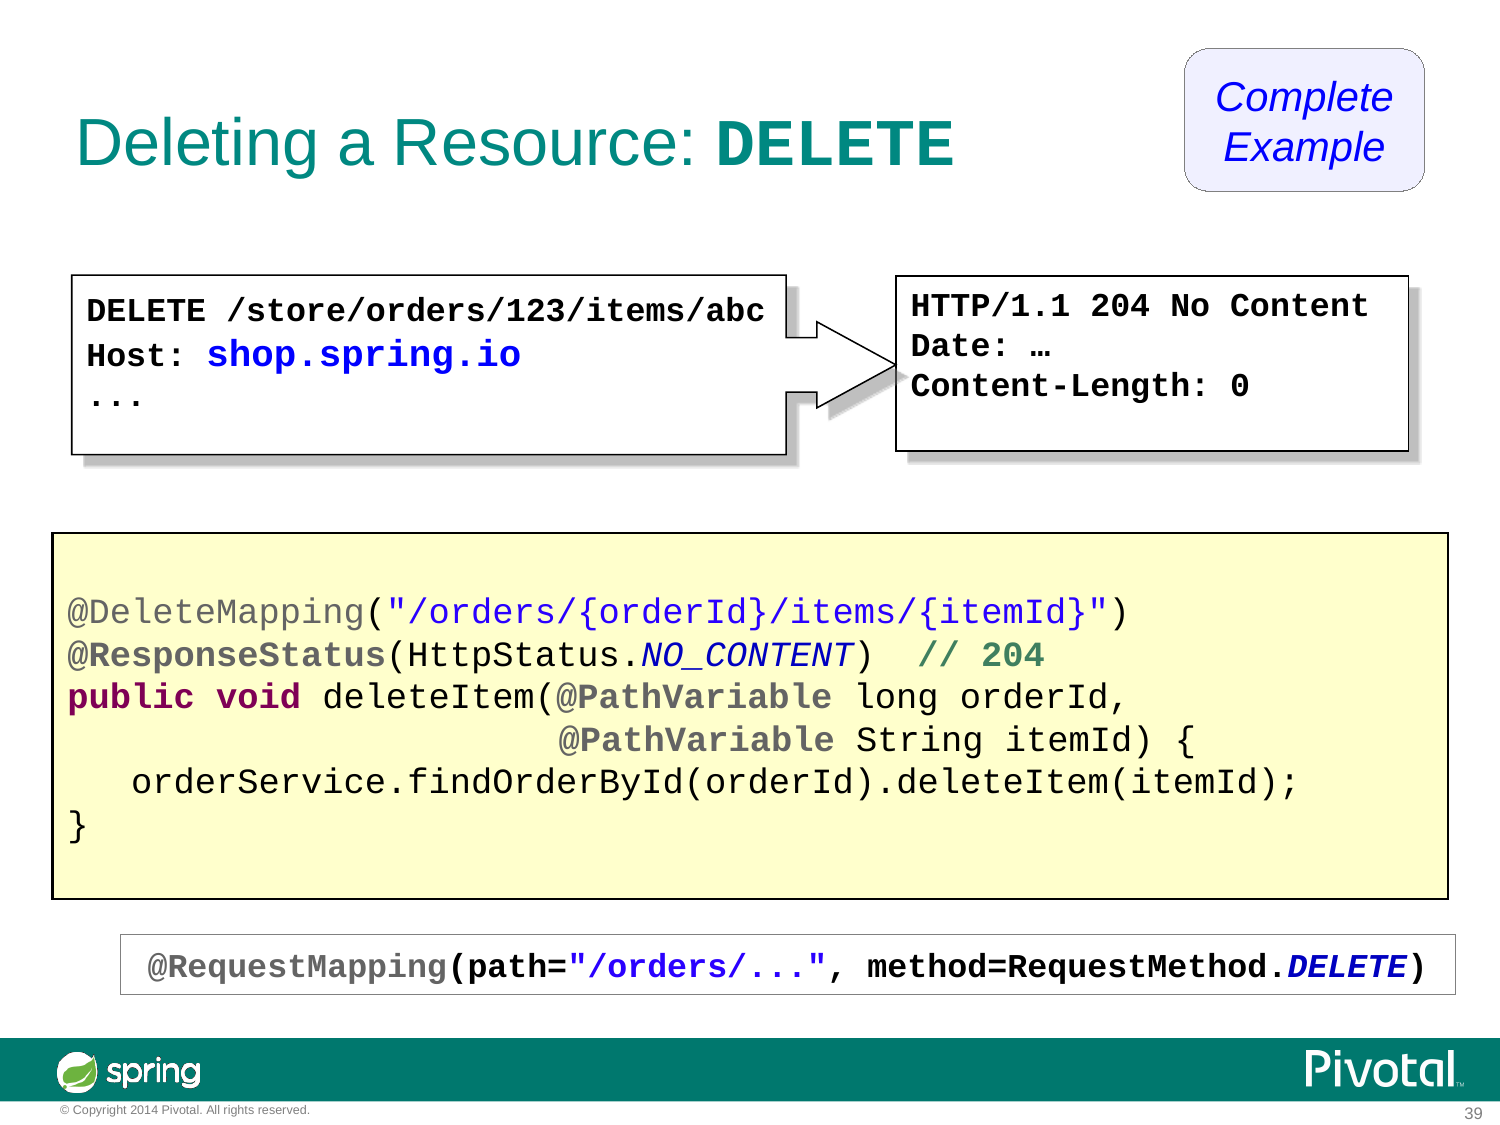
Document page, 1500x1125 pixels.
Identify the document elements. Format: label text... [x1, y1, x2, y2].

text_box HTTP/1.1 204 No Content Date: … Content-Length: 0 [895, 275, 1409, 452]
picture [1306, 1050, 1464, 1087]
text_box @DeleteMapping("/orders/{orderId}/items/{itemId}") @ResponseStatus(HttpStatus.NO_CONTENT) // 204 public void deleteItem(@PathVariable long orderId, @PathVariable String itemId) { orderService.findOrderById(orderId).deleteItem(itemId); } [52, 533, 1448, 899]
picture [32, 1041, 210, 1103]
title Deleting a Resource: DELETE [75, 45, 1426, 233]
text_box Complete Example [1184, 48, 1425, 192]
text_box @RequestMapping(path="/orders/...", method=RequestMethod.DELETE) [120, 934, 1456, 995]
text_box DELETE /store/orders/123/items/abc Host: shop.spring.io ... [71, 275, 896, 455]
